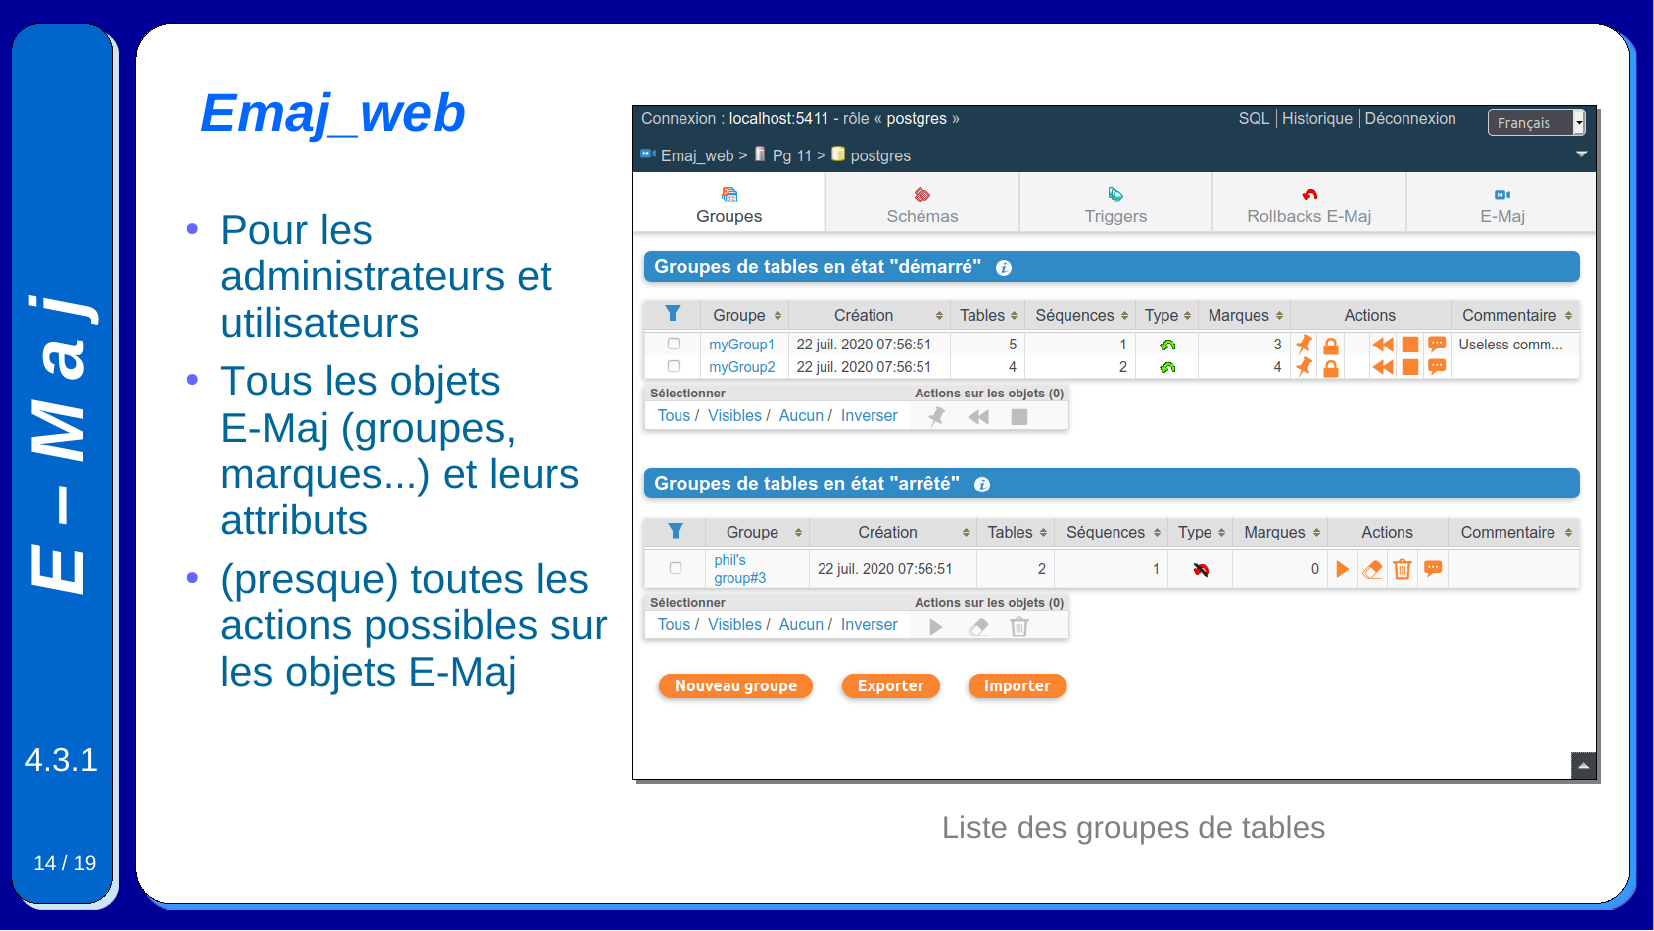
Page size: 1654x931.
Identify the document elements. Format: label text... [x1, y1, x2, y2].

text_box Liste des groupes de tables [927, 803, 1342, 853]
picture [632, 105, 1597, 780]
list Pour les administrateurs et utilisateurs Tous les objets E-Maj (groupes, marques...) et leurs attributs (presque) toutes les actions possibles sur les objets E-Maj [167, 206, 632, 756]
title Emaj_web [200, 34, 1575, 191]
